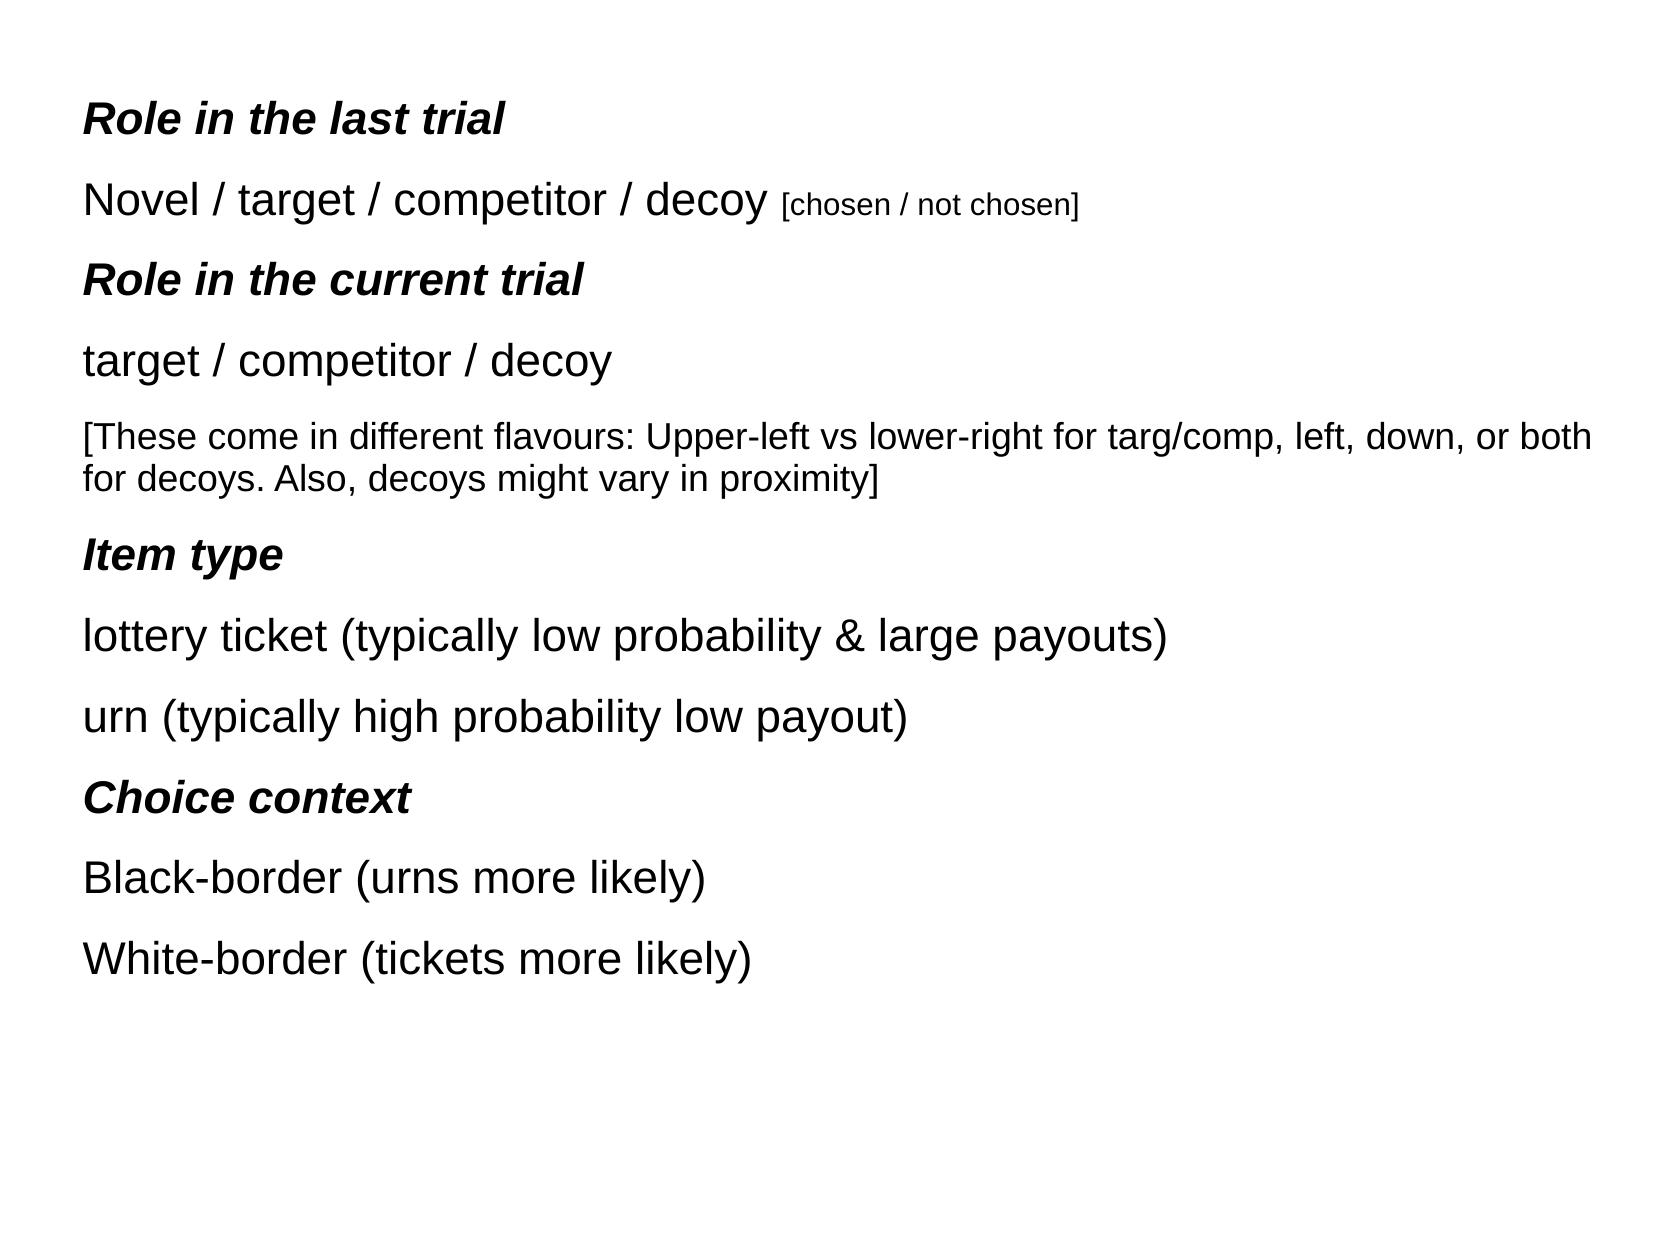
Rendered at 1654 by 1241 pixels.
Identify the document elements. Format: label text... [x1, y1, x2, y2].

list Role in the last trial Novel / target / competitor / decoy [chosen / not chosen] Role in the current trial target / competitor / decoy [These come in different flavours: Upper-left vs lower-right for targ/comp, left, down, or both for decoys. Also, decoys might vary in proximity] Item type lottery ticket (typically low probability & large payouts) urn (typically high probability low payout) Choice context Black-border (urns more likely) White-border (tickets more likely) [11, 11, 1619, 1010]
